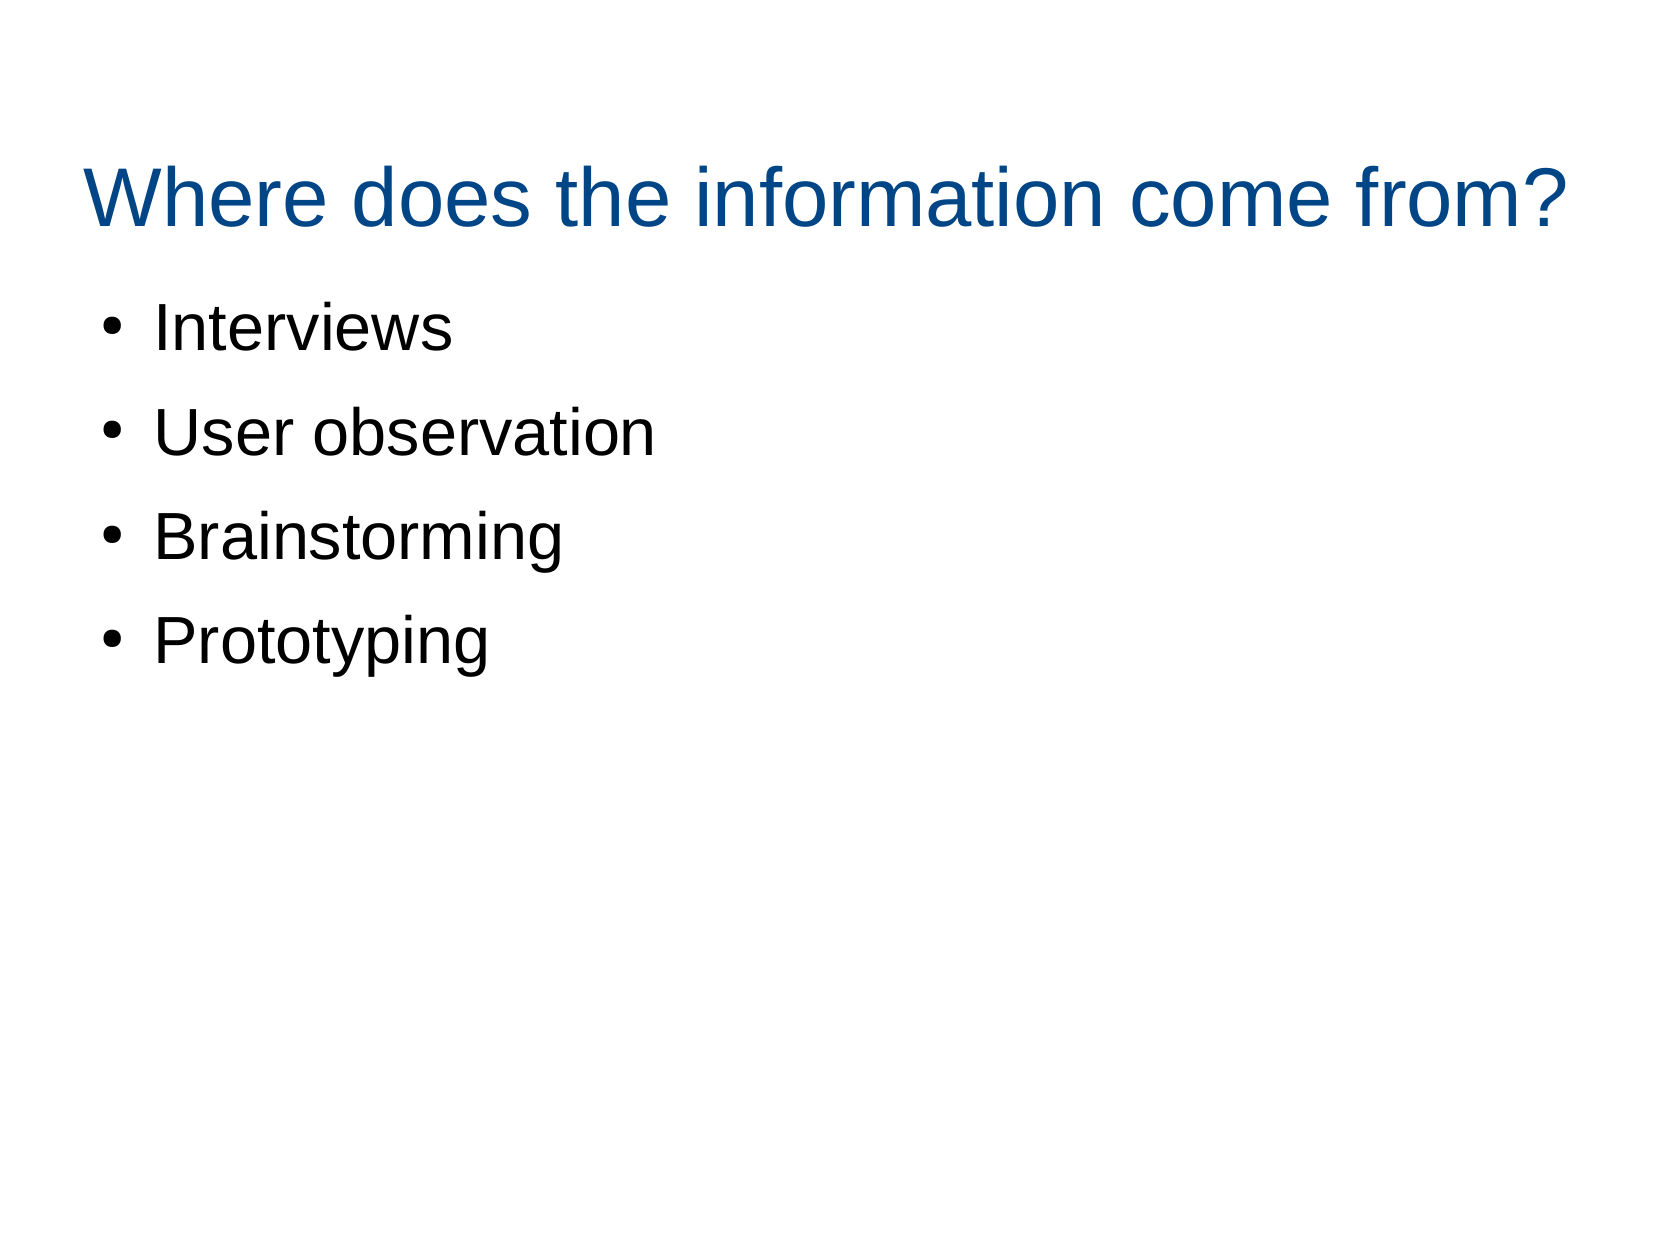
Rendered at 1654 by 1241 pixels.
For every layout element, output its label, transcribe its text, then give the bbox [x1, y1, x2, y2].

title Where does the information come from? [82, 108, 1571, 290]
list Interviews User observation Brainstorming Prototyping [82, 290, 1571, 1010]
